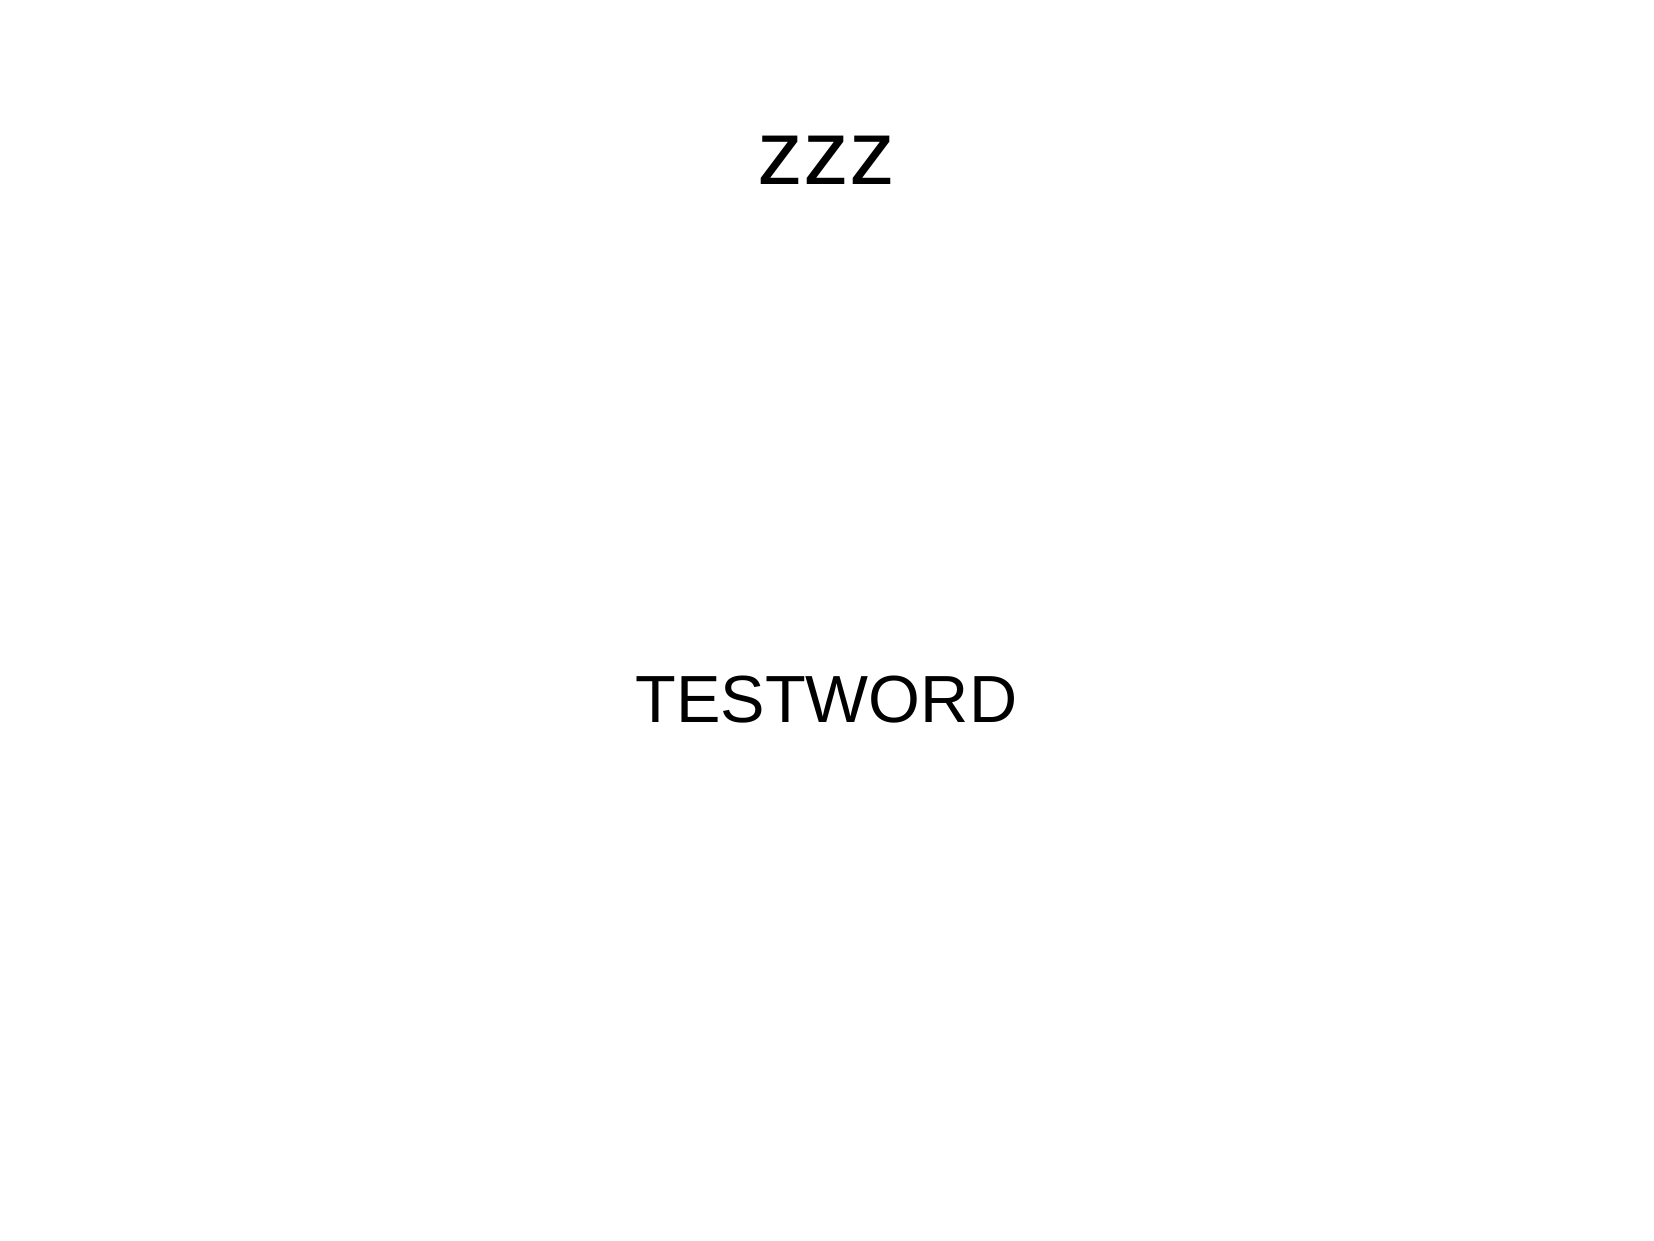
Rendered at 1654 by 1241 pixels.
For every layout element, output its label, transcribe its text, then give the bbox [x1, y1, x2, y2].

subtitle TESTWORD [82, 297, 1571, 1102]
title zzz [82, 56, 1571, 250]
